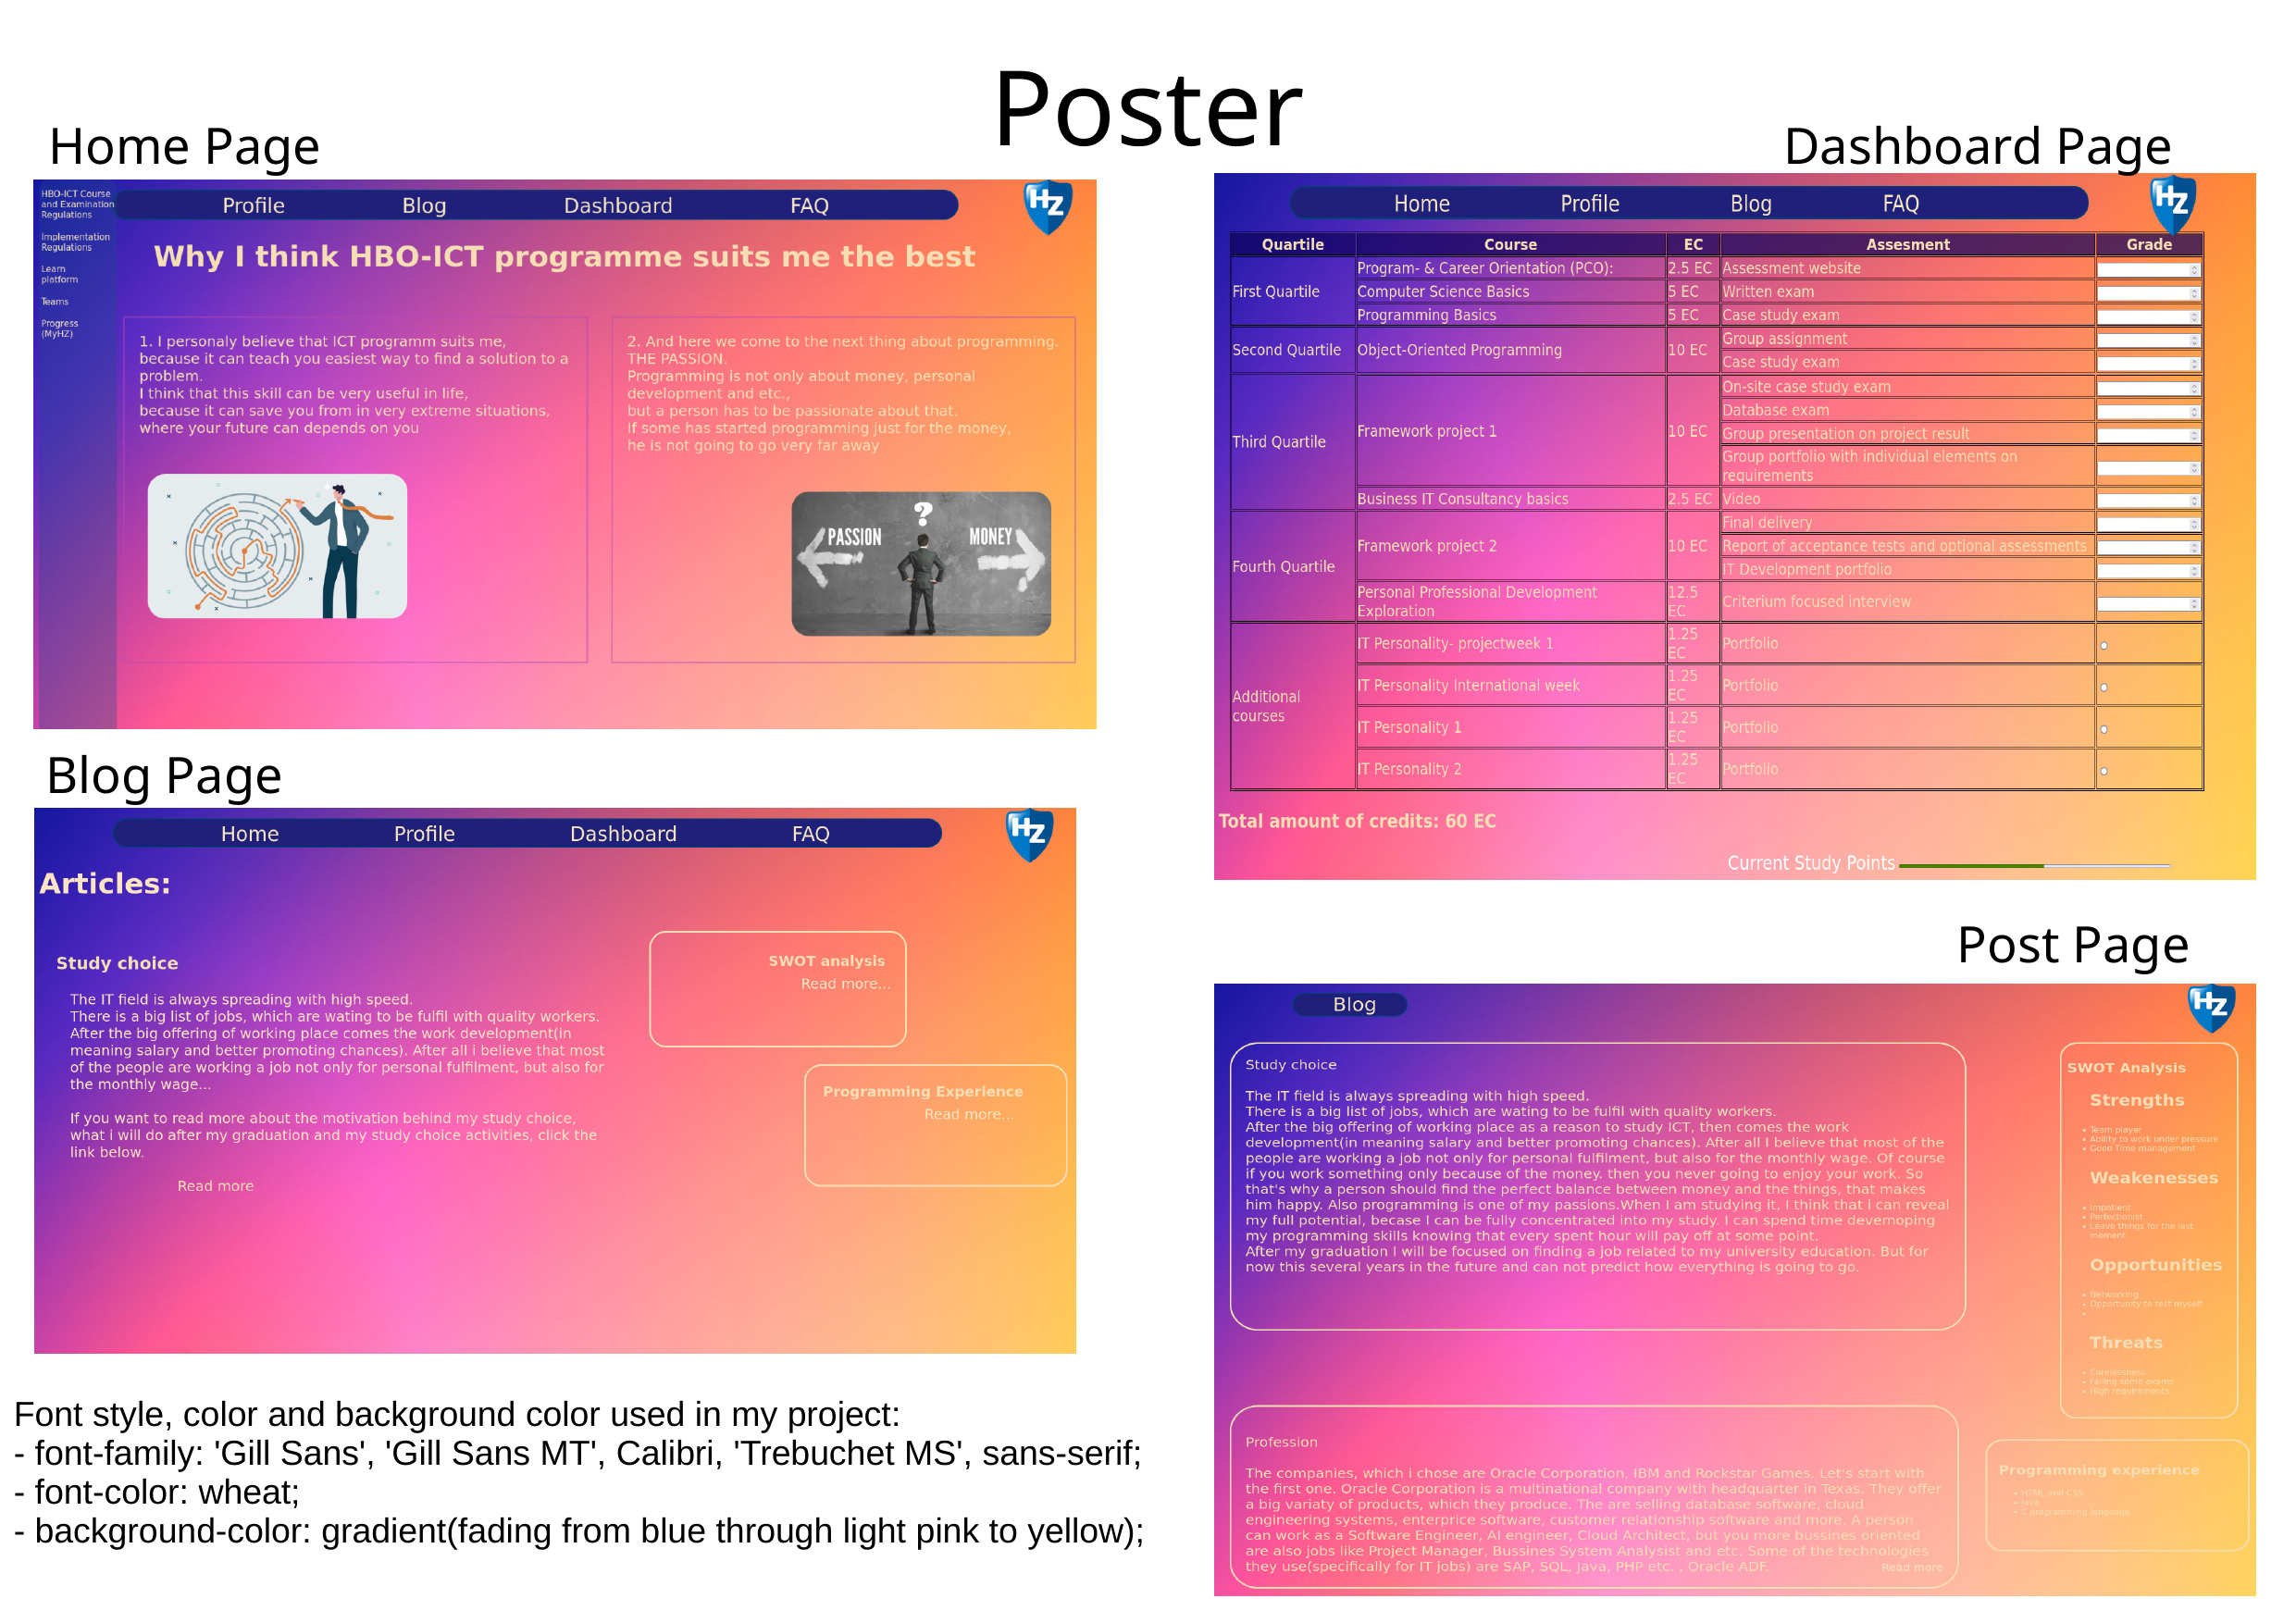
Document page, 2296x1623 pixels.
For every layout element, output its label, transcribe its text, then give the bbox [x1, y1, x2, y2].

text_box Dashboard Page [1769, 104, 2256, 243]
text_box Post Page [1943, 902, 2256, 1007]
picture [1214, 984, 2256, 1597]
picture [32, 180, 1097, 729]
text_box Home Page [34, 104, 521, 180]
title Poster [115, 34, 2181, 306]
text_box Blog Page [32, 733, 415, 809]
picture [34, 808, 1076, 1354]
text_box Font style, color and background color used in my project: - font-family: 'Gill Sans', 'Gill Sans MT', Calibri, 'Trebuchet MS', sans-serif; - font-color: wheat; - background-color: gradient(fading from blue through light pink to yellow); [0, 1388, 1562, 1623]
picture [1214, 173, 2256, 880]
